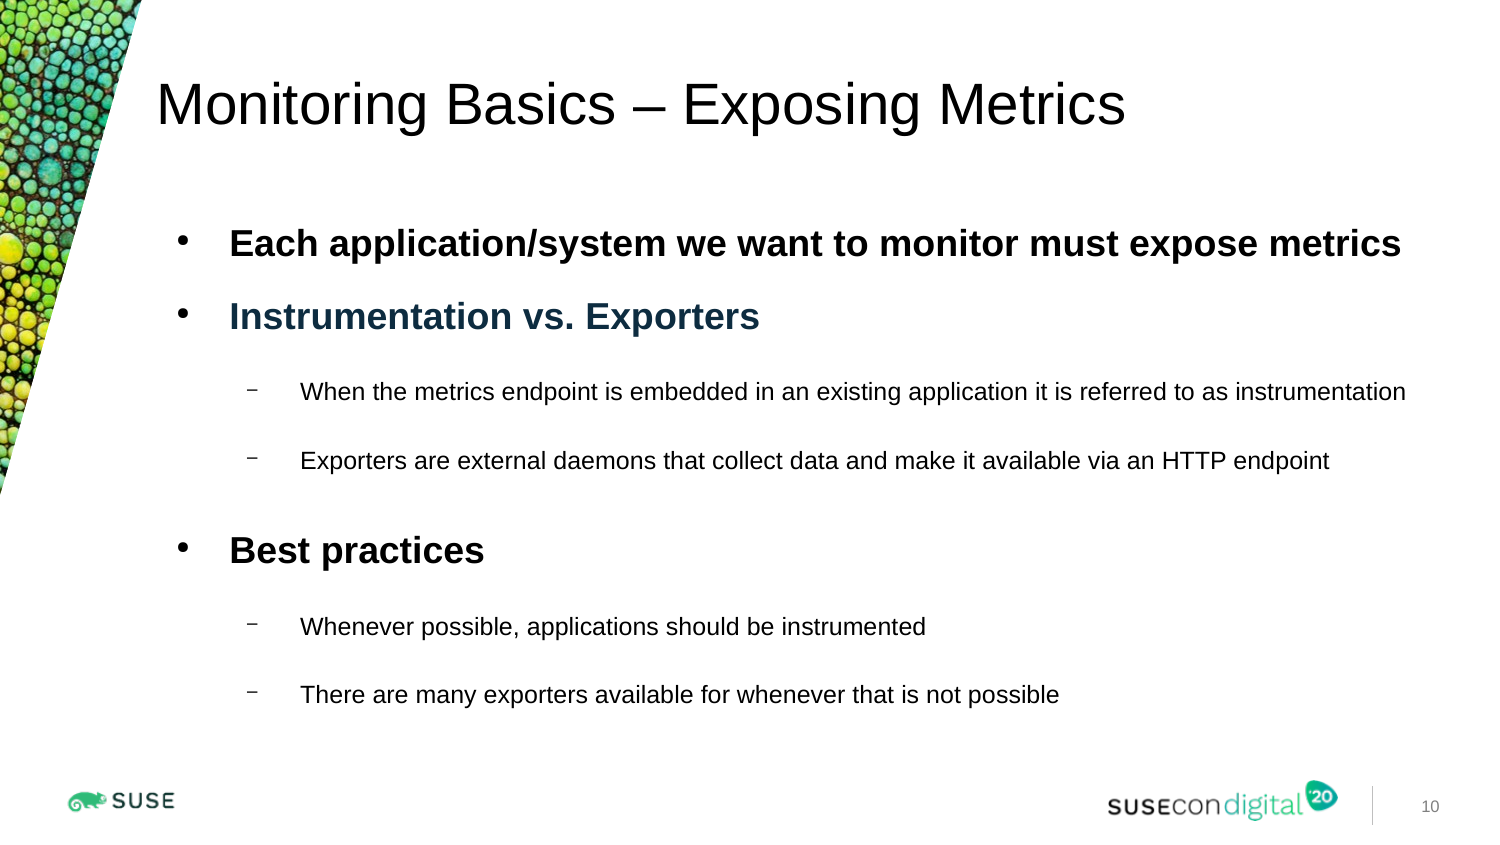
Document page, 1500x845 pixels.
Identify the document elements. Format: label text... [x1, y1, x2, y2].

picture [1108, 780, 1338, 821]
title Monitoring Basics – Exposing Metrics [141, 66, 1453, 151]
picture [53, 777, 189, 824]
picture [0, 0, 141, 492]
list Each application/system we want to monitor must expose metrics Instrumentation vs. Exporters When the metrics endpoint is embedded in an existing application it is referred to as instrumentation Exporters are external daemons that collect data and make it available via an HTTP endpoint Best practices Whenever possible, applications should be instrumented There are many exporters available for whenever that is not possible [143, 188, 1453, 756]
